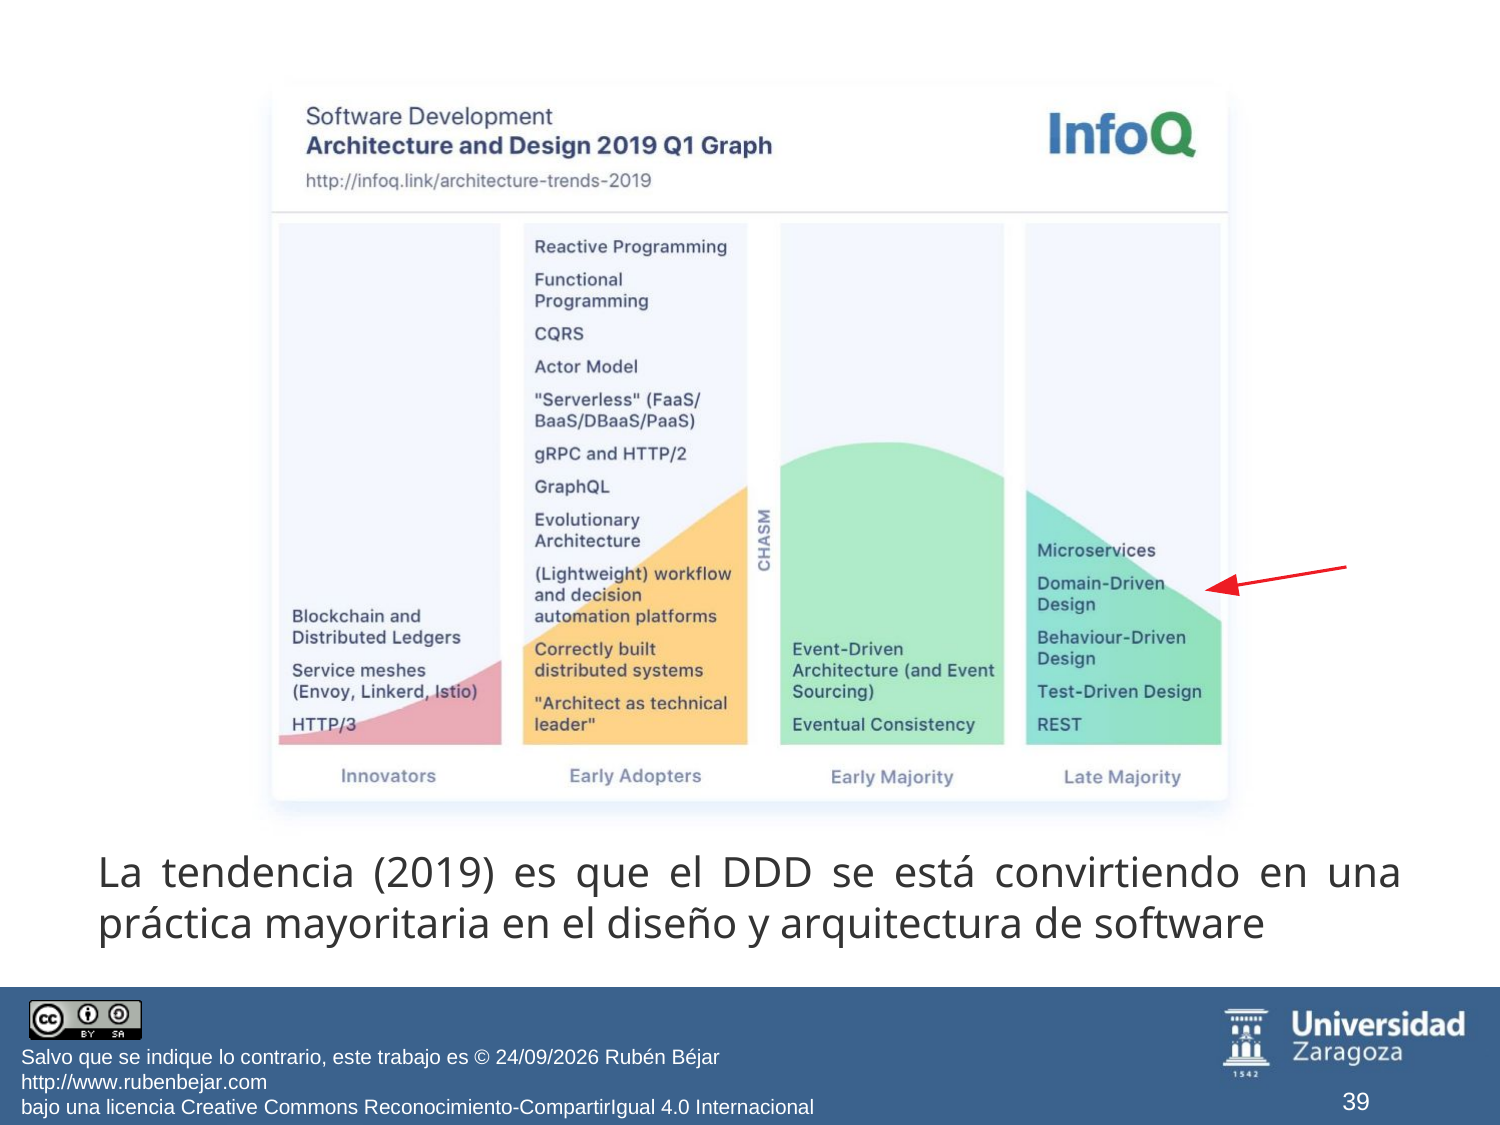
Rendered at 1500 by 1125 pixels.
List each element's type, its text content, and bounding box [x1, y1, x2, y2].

picture [220, 35, 1280, 838]
list La tendencia (2019) es que el DDD se está convirtiendo en una práctica mayoritaria en el diseño y arquitectura de software [82, 838, 1418, 969]
picture [0, 987, 1500, 1125]
